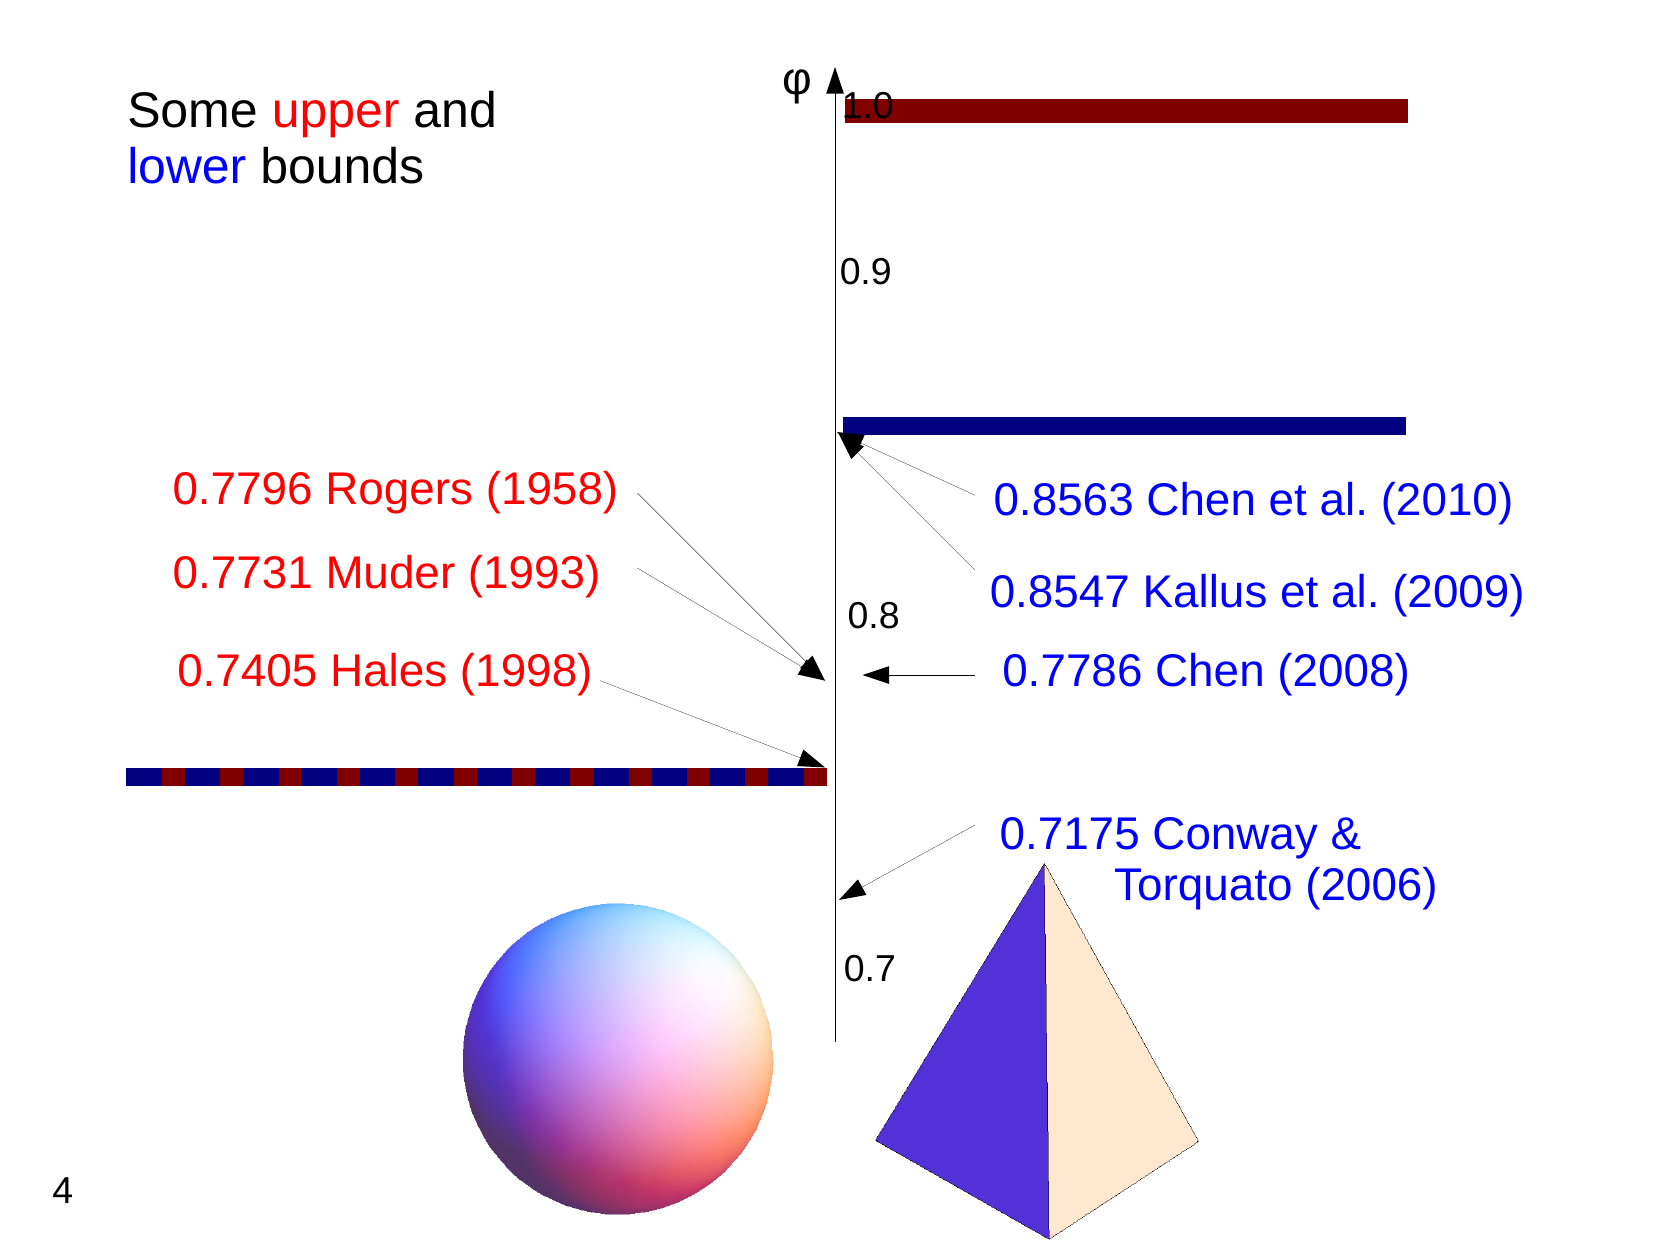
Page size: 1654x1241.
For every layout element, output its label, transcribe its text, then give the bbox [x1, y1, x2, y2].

text_box 1.0 [827, 77, 909, 134]
text_box 4 [37, 1162, 88, 1220]
text_box 0.7175 Conway & Torquato (2006) [984, 800, 1453, 918]
text_box φ [767, 45, 843, 112]
text_box 0.7786 Chen (2008) [987, 637, 1426, 704]
text_box 0.7731 Muder (1993) [158, 539, 638, 606]
text_box 0.9 [825, 243, 907, 301]
text_box 0.7796 Rogers (1958) [157, 455, 634, 522]
text_box 0.8563 Chen et al. (2010) [978, 466, 1529, 533]
picture [346, 824, 1265, 1241]
text_box 0.8 [832, 587, 915, 644]
text_box Some upper and lower bounds [112, 75, 601, 202]
text_box 0.7 [829, 940, 911, 997]
text_box 0.7405 Hales (1998) [162, 637, 608, 711]
text_box 0.8547 Kallus et al. (2009) [975, 558, 1541, 646]
